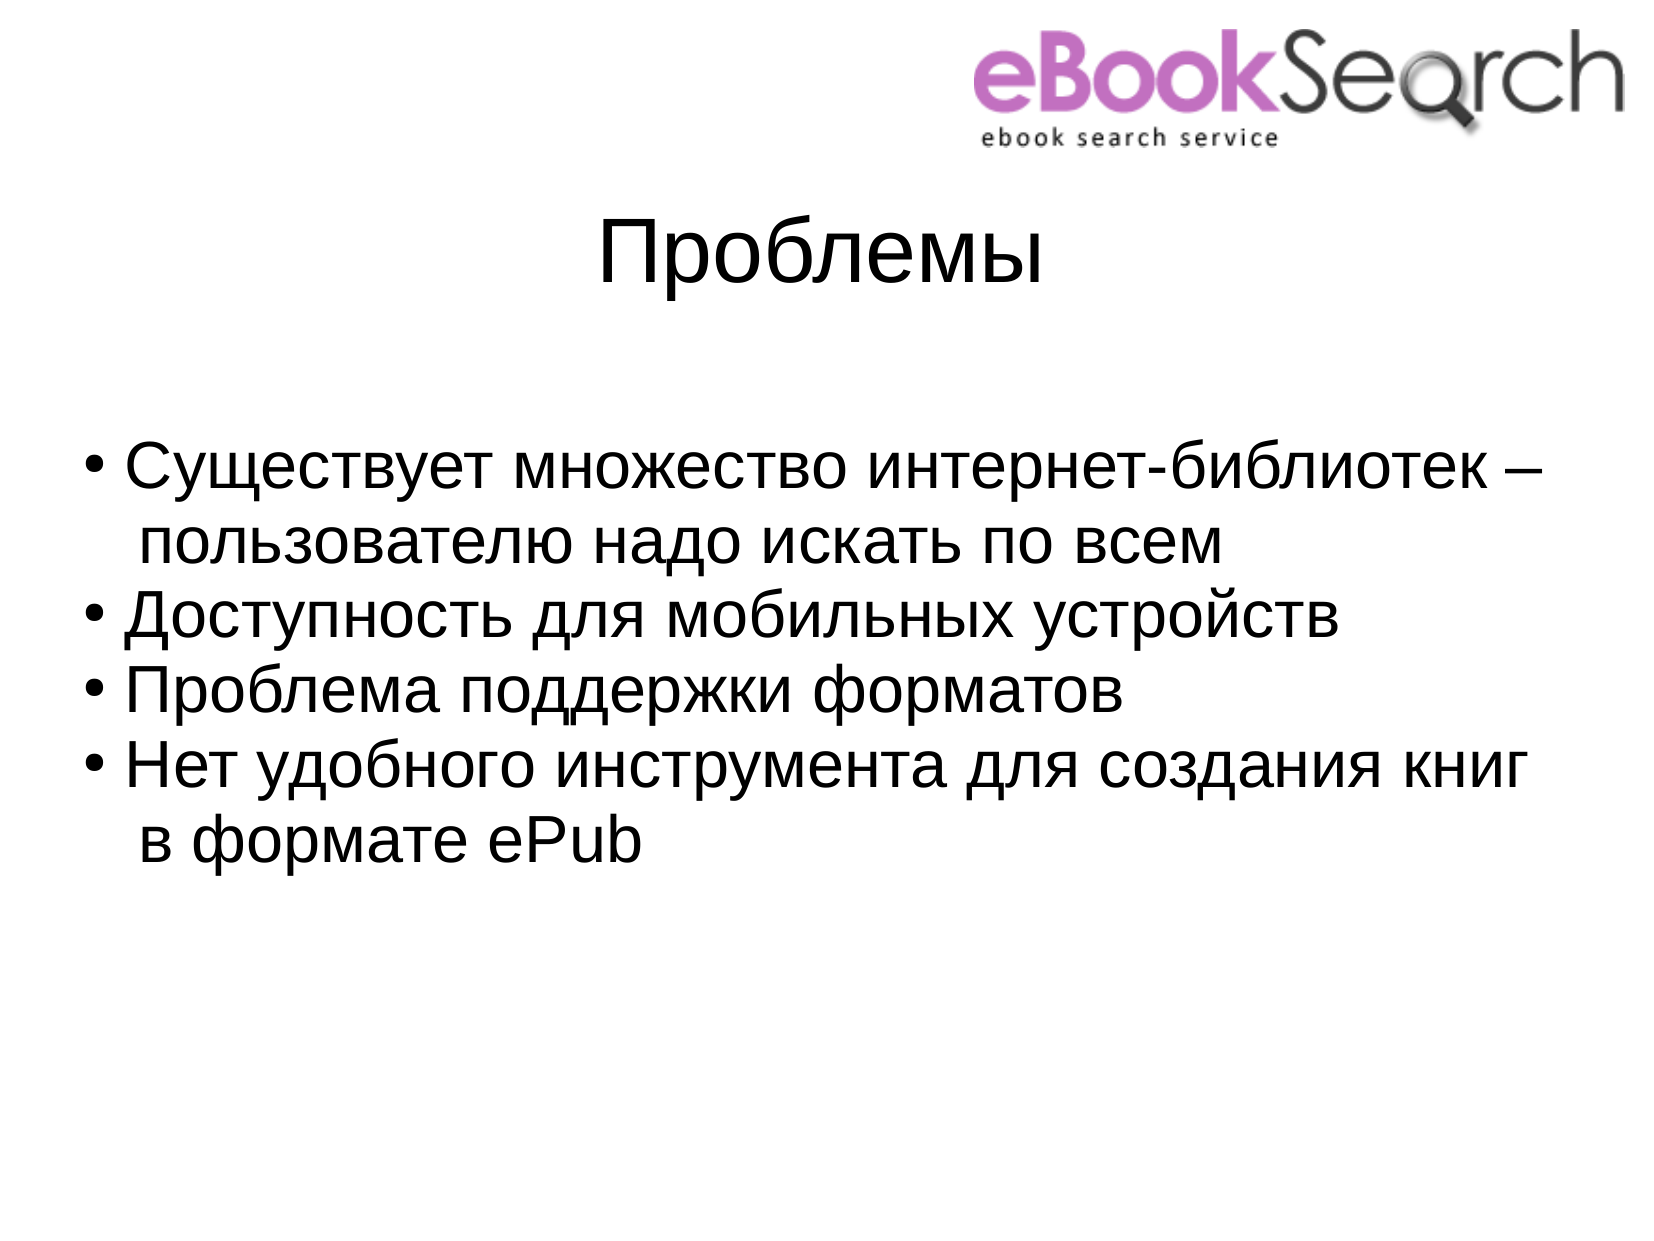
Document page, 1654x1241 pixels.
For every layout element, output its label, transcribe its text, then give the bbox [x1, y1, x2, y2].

subtitle Существует множество интернет-библиотек – пользователю надо искать по всем Доступность для мобильных устройств Проблема поддержки форматов Нет удобного инструмента для создания книг в формате ePub [82, 250, 1571, 1055]
title Проблемы [76, 147, 1566, 355]
picture [974, 29, 1625, 148]
